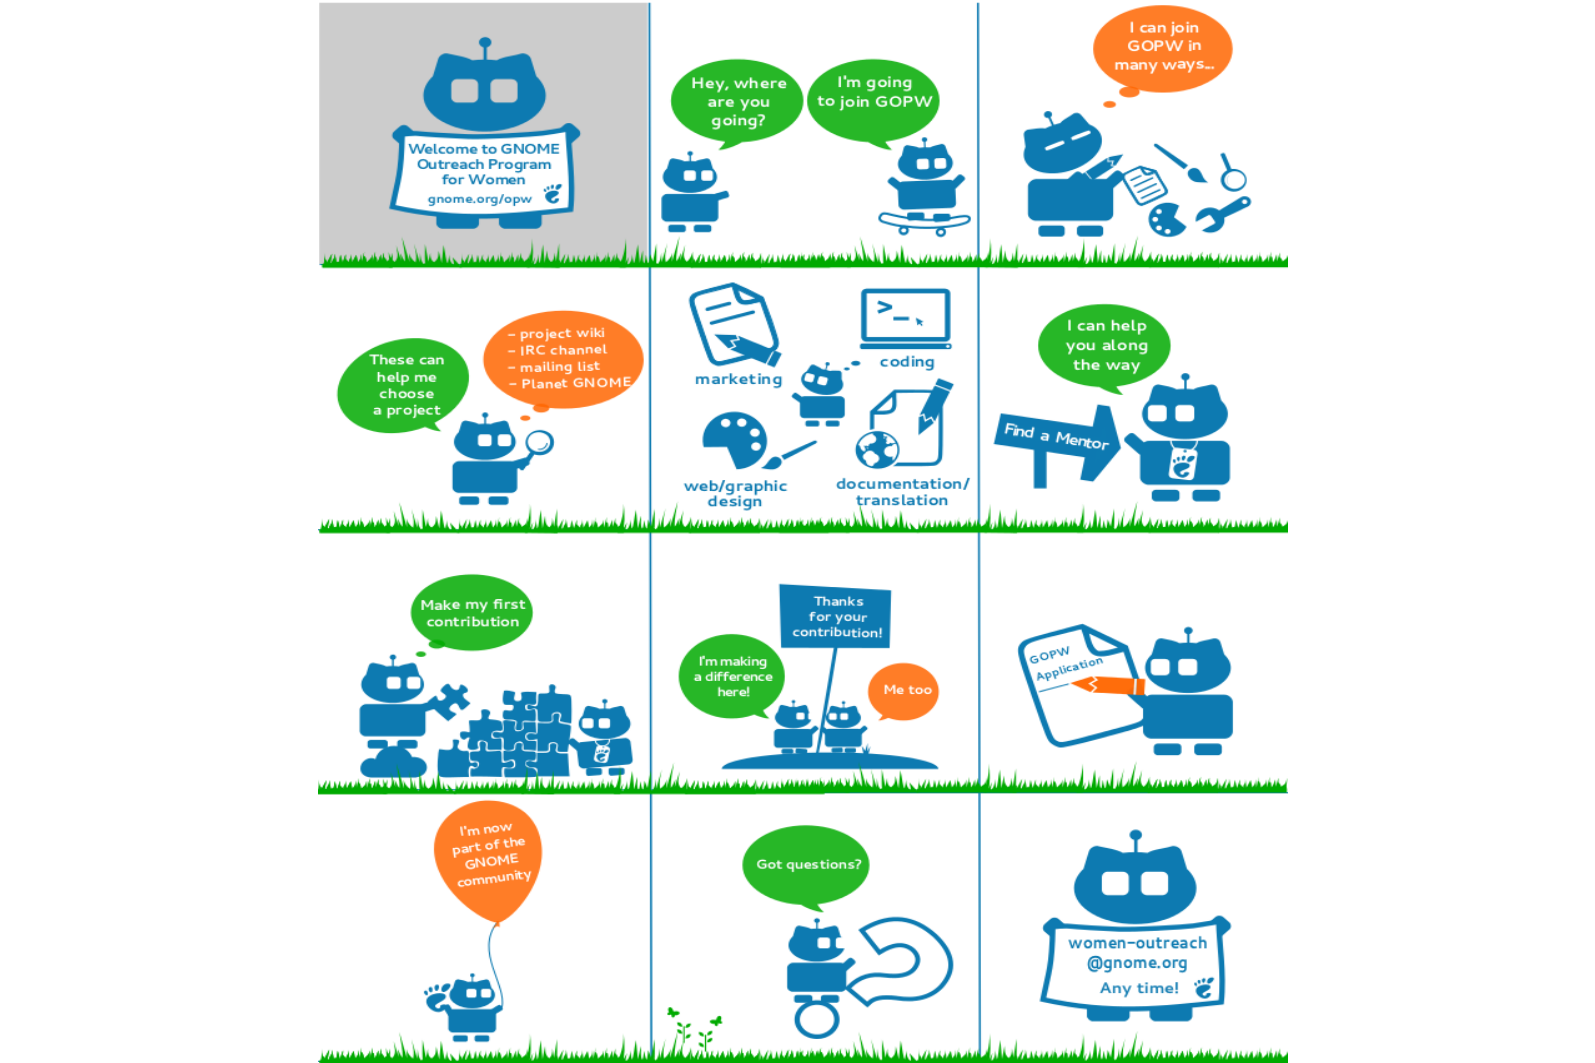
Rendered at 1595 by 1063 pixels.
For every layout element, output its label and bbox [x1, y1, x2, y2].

picture [318, 2, 1288, 1063]
